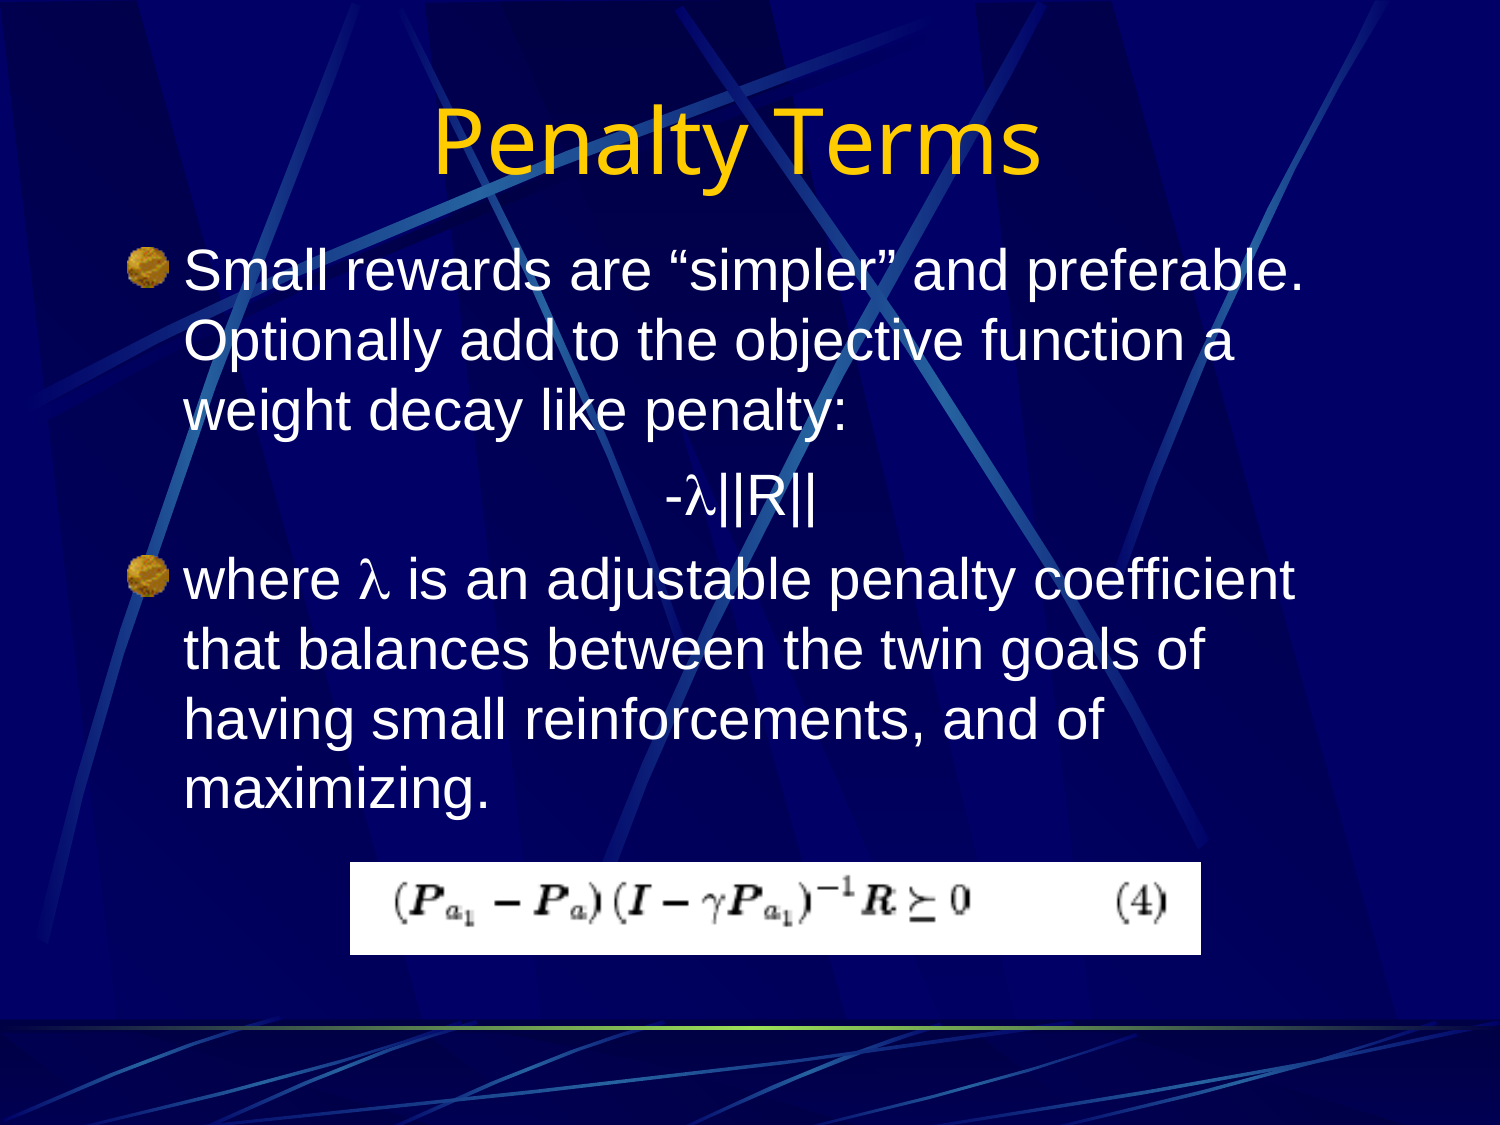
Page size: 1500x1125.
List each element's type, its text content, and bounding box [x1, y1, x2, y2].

chart [350, 862, 1201, 955]
list Small rewards are “simpler” and preferable. Optionally add to the objective function a weight decay like penalty: -||R|| where  is an adjustable penalty coefficient that balances between the twin goals of having small reinforcements, and of maximizing. [112, 224, 1388, 901]
title Penalty Terms [99, 74, 1375, 201]
